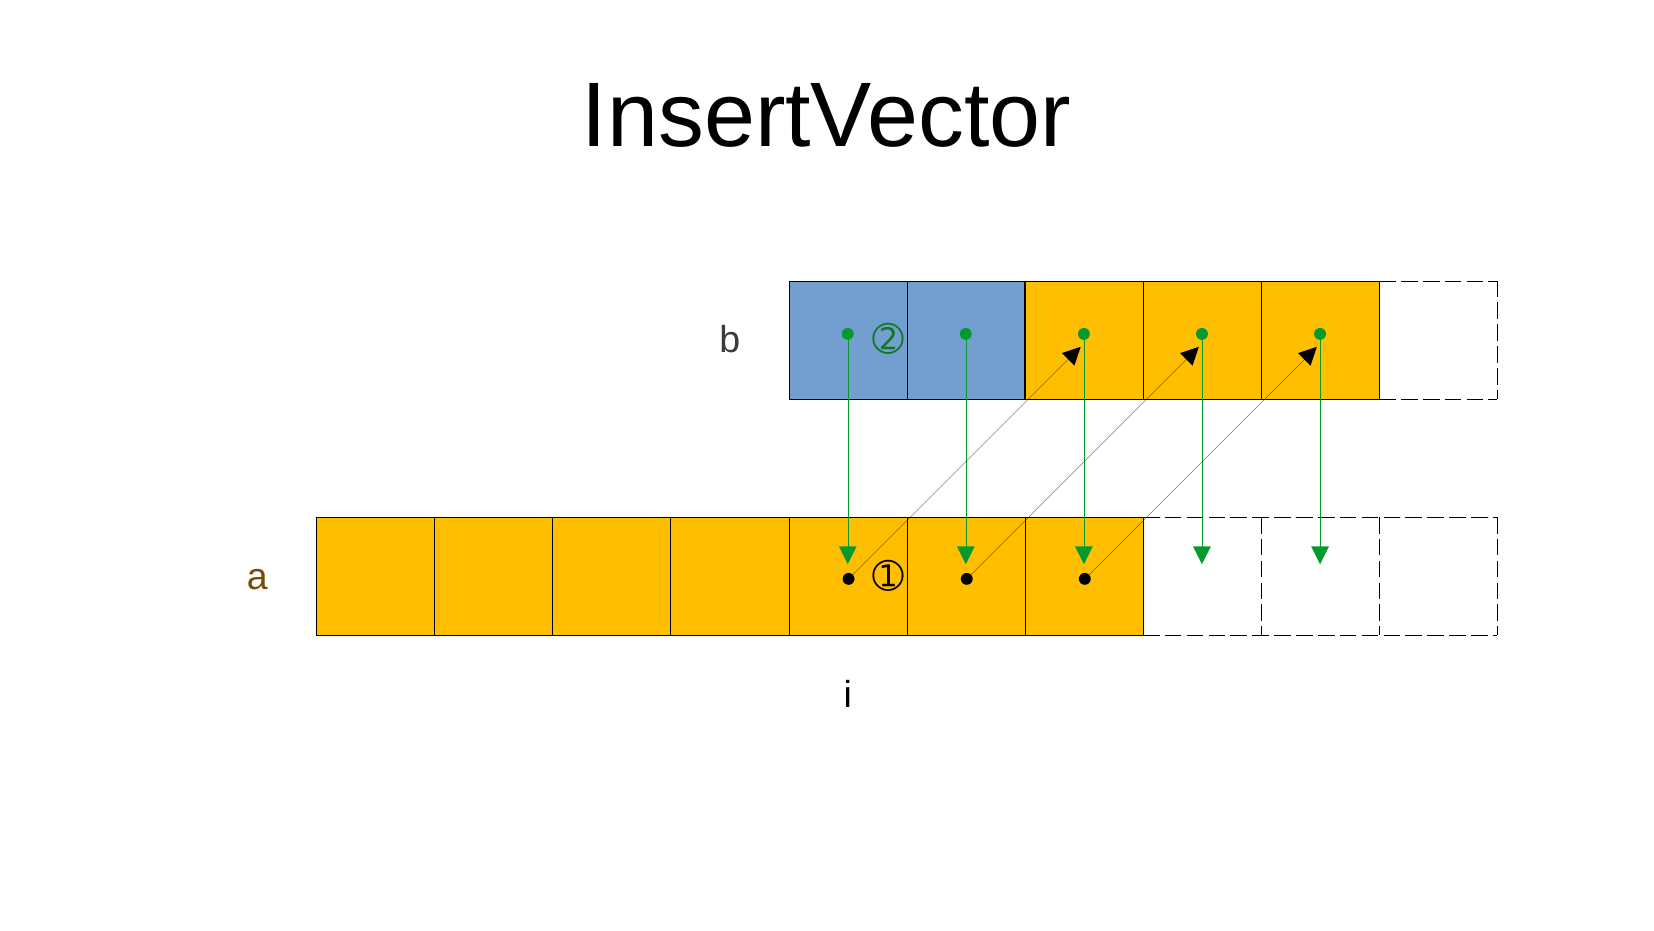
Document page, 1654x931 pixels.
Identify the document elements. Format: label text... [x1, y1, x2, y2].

table_cell [1030, 463, 1084, 517]
table_cell [552, 281, 671, 399]
table_cell [908, 518, 1025, 635]
table_cell [849, 400, 907, 517]
table_header [552, 193, 671, 281]
table_cell [198, 281, 316, 399]
table_cell [1262, 282, 1379, 399]
table_cell [789, 400, 848, 517]
table_cell [1144, 282, 1261, 399]
table_cell [1380, 281, 1497, 399]
table_cell [671, 518, 789, 635]
table_cell [1085, 404, 1143, 517]
table_cell [1203, 400, 1261, 459]
table_cell [316, 281, 434, 399]
table_cell [1026, 282, 1143, 399]
table_header [316, 193, 434, 281]
table_cell b [671, 281, 789, 399]
table_cell [967, 404, 1025, 517]
table_cell [434, 281, 552, 399]
table_header [907, 193, 1025, 281]
table_cell [552, 399, 671, 517]
table_cell [1085, 400, 1143, 459]
table_cell [434, 399, 552, 517]
table_header [789, 193, 907, 281]
table_cell [671, 399, 789, 517]
table_cell [1261, 400, 1320, 517]
table_cell [907, 636, 1025, 753]
table_cell [1025, 636, 1143, 753]
table_cell [1026, 518, 1143, 635]
table_cell [967, 400, 1025, 459]
table_cell [434, 636, 552, 753]
table_cell ➀ [790, 518, 907, 635]
table_header [671, 193, 789, 281]
table_cell [317, 518, 434, 635]
table_cell [907, 400, 966, 517]
table_header [1261, 193, 1379, 281]
table_cell [1379, 399, 1497, 517]
table_cell [1379, 635, 1497, 753]
table_cell [1144, 517, 1261, 635]
table_cell ➁ [790, 282, 907, 399]
table_cell [552, 636, 671, 753]
table_cell [316, 636, 434, 753]
table_cell i [789, 636, 907, 753]
table_cell [1261, 517, 1379, 635]
table_header [1143, 193, 1261, 281]
table_header [198, 193, 316, 281]
table_cell [198, 635, 316, 753]
table_cell [1261, 635, 1379, 753]
table_cell [1379, 517, 1497, 635]
table_cell [1148, 463, 1202, 517]
table_cell [1203, 404, 1261, 517]
title InsertVector [82, 37, 1571, 193]
table_header [434, 193, 552, 281]
table_cell [1143, 400, 1202, 517]
table_cell a [198, 517, 316, 635]
table_header [1025, 193, 1143, 281]
table_header [1379, 193, 1497, 281]
table_cell [316, 399, 434, 517]
table_cell [1025, 400, 1084, 517]
table_cell [435, 518, 552, 635]
table_cell [1143, 635, 1261, 753]
table_cell [912, 463, 966, 517]
table_cell [198, 399, 316, 517]
table_cell [553, 518, 670, 635]
table_cell [908, 282, 1024, 399]
table_cell [671, 636, 789, 753]
table_cell [1321, 400, 1379, 517]
